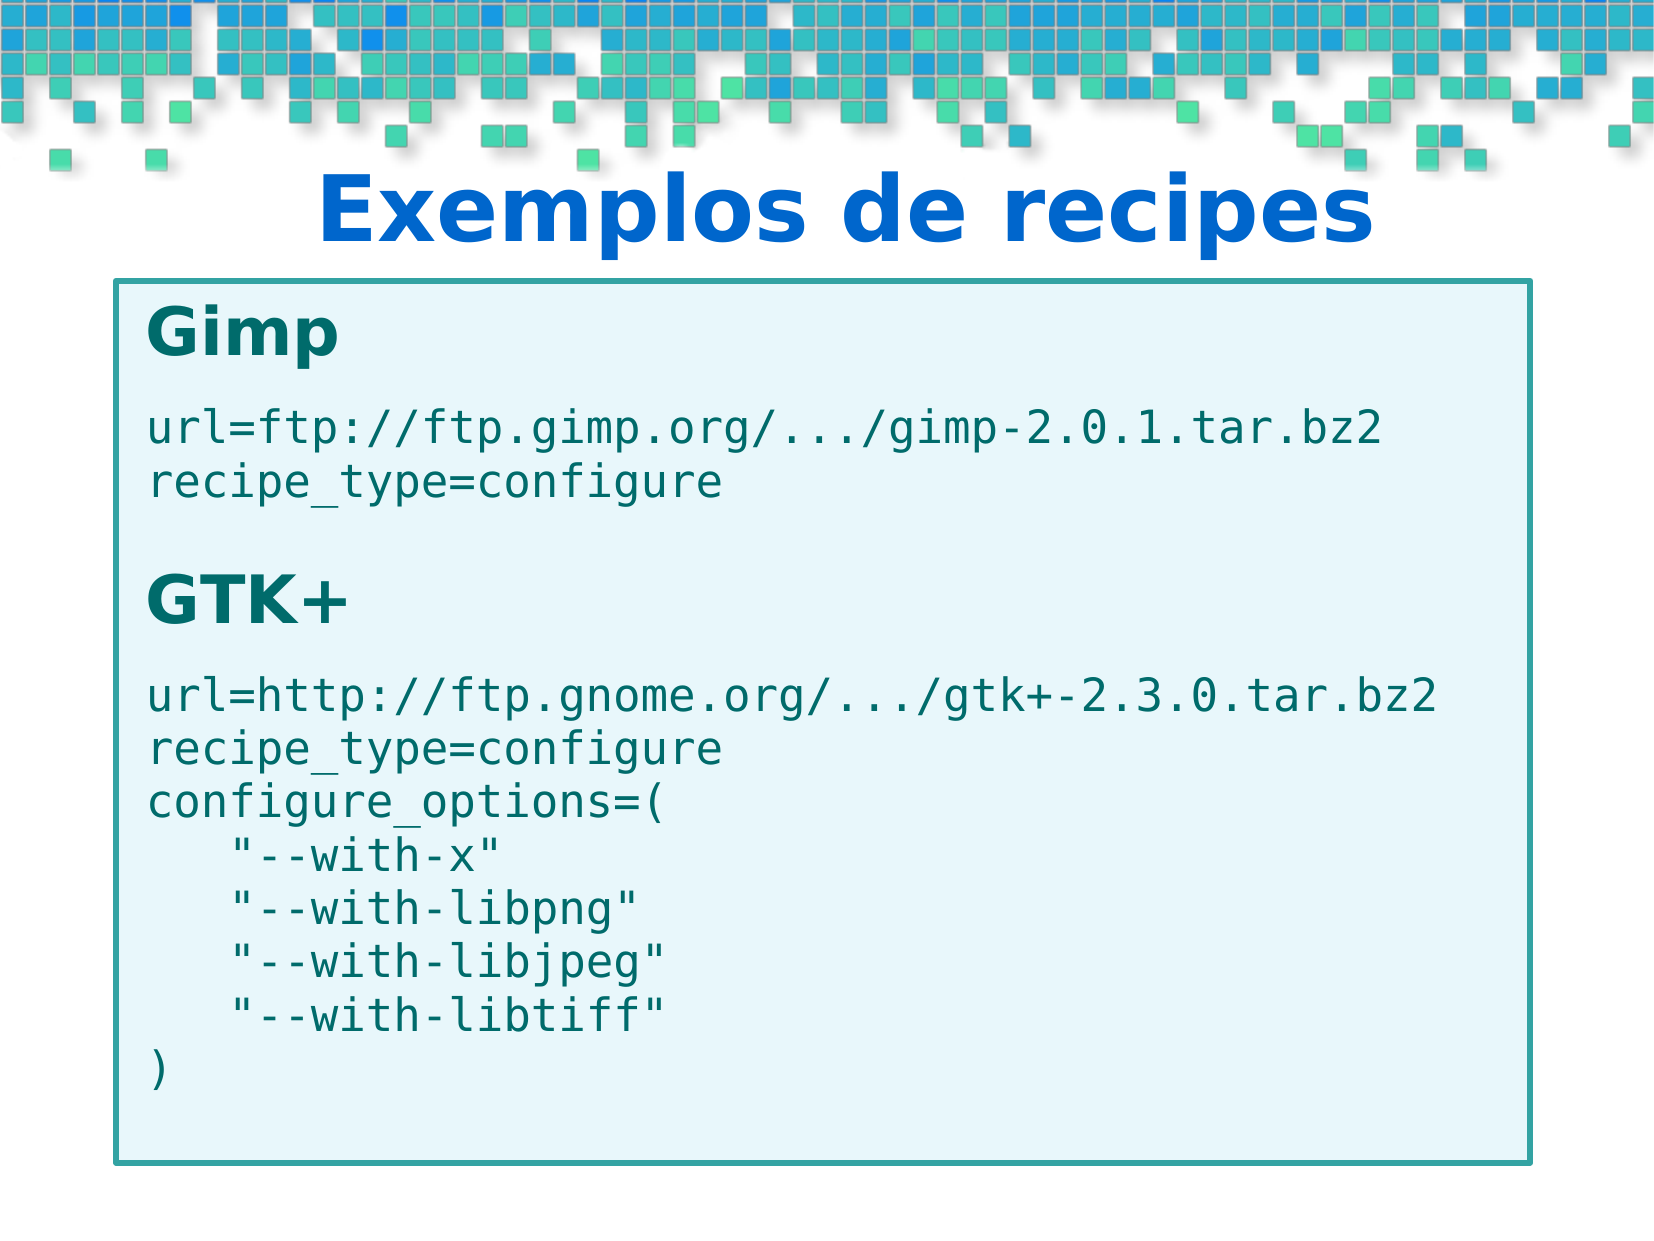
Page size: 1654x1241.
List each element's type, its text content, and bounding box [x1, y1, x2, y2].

picture [0, 0, 1654, 185]
list Gimp url=ftp://ftp.gimp.org/.../gimp-2.0.1.tar.bz2 recipe_type=configure GTK+ url=http://ftp.gnome.org/.../gtk+-2.3.0.tar.bz2 recipe_type=configure configure_options=( "--with-x" "--with-libpng" "--with-libjpeg" "--with-libtiff" ) [120, 293, 1533, 1147]
title Exemplos de recipes [112, 132, 1581, 287]
